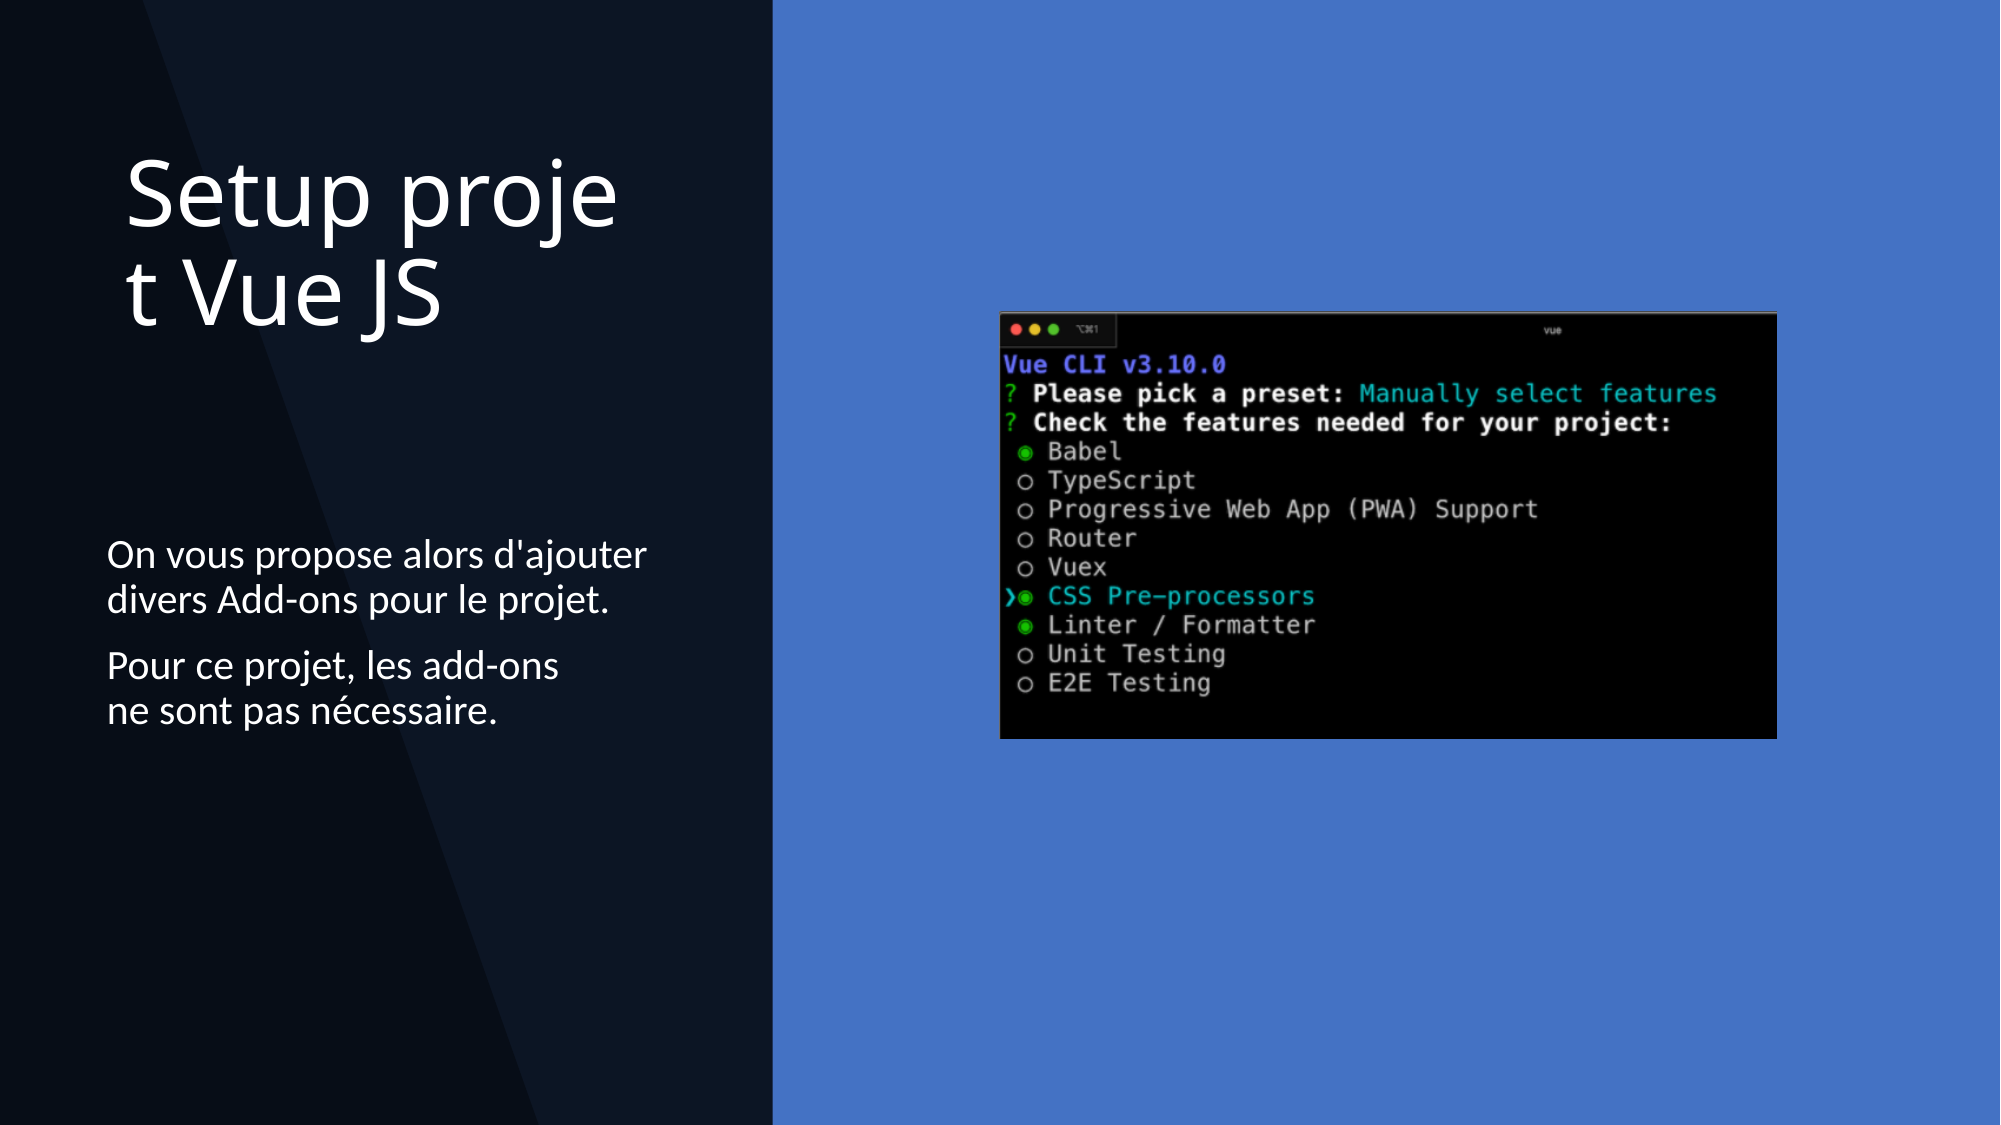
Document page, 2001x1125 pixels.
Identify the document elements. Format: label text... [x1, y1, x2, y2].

list On vous propose alors d'ajouter divers Add-ons pour le projet. Pour ce projet, les add-ons ne sont pas nécessaire. [91, 524, 670, 1125]
text_box [0, 0, 2000, 1125]
picture [999, 311, 1777, 740]
title Setup projet Vue JS [110, 85, 650, 508]
